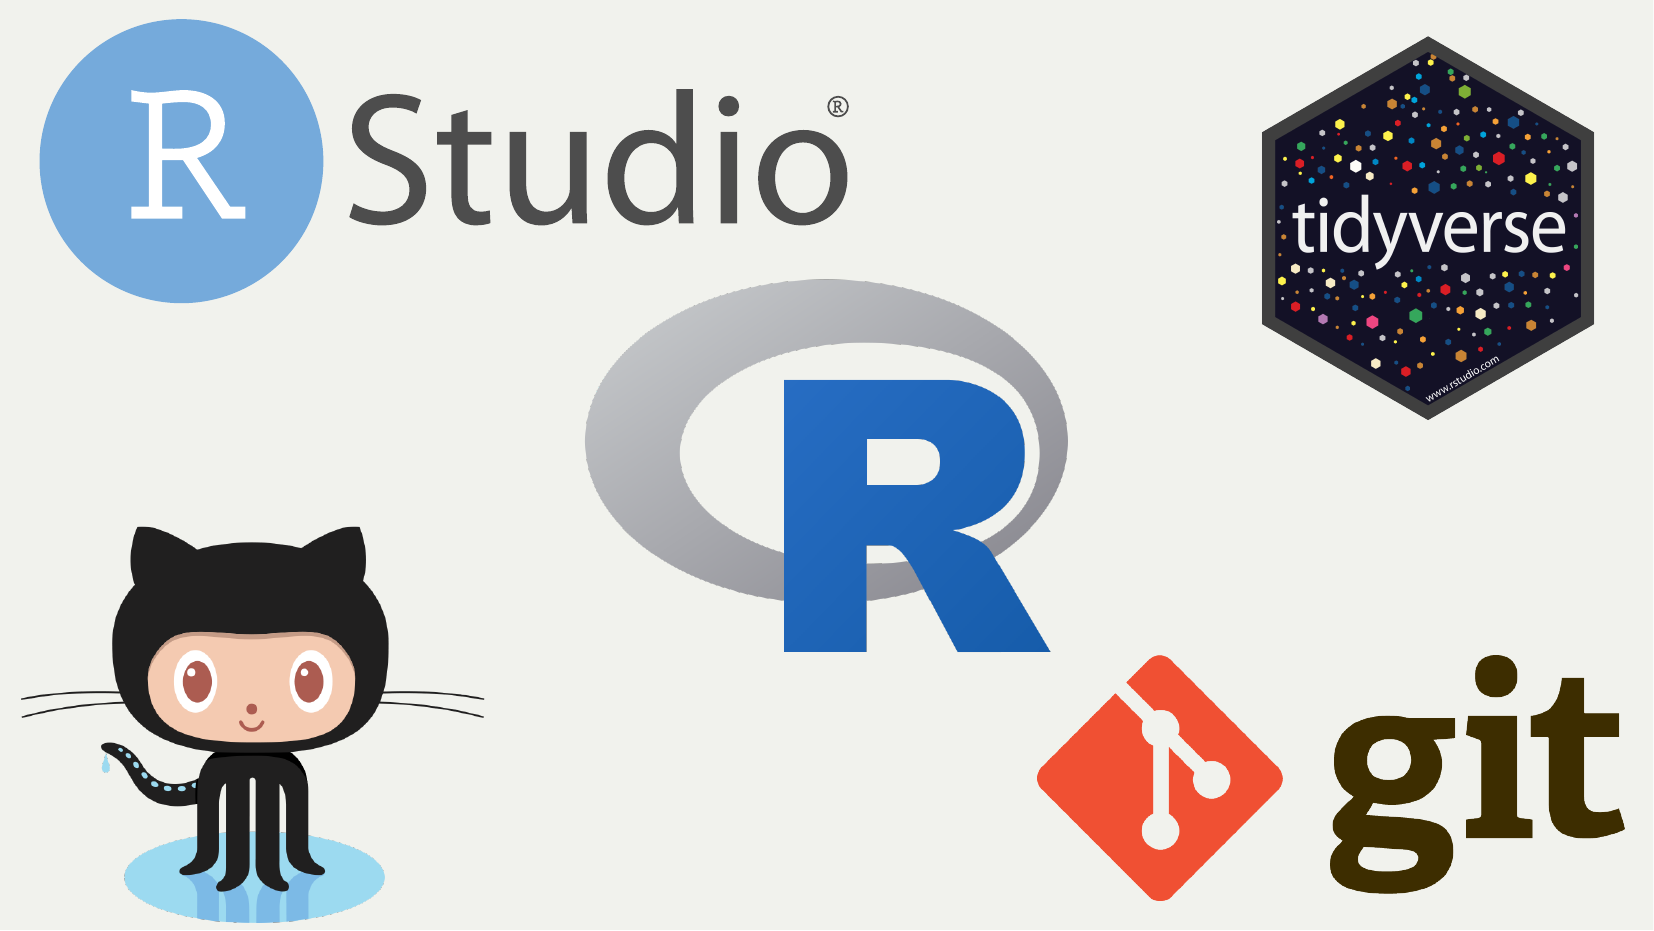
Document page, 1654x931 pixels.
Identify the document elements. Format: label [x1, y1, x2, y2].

picture [35, 17, 1069, 653]
picture [1261, 35, 1595, 421]
picture [1037, 655, 1625, 901]
picture [5, 518, 501, 931]
